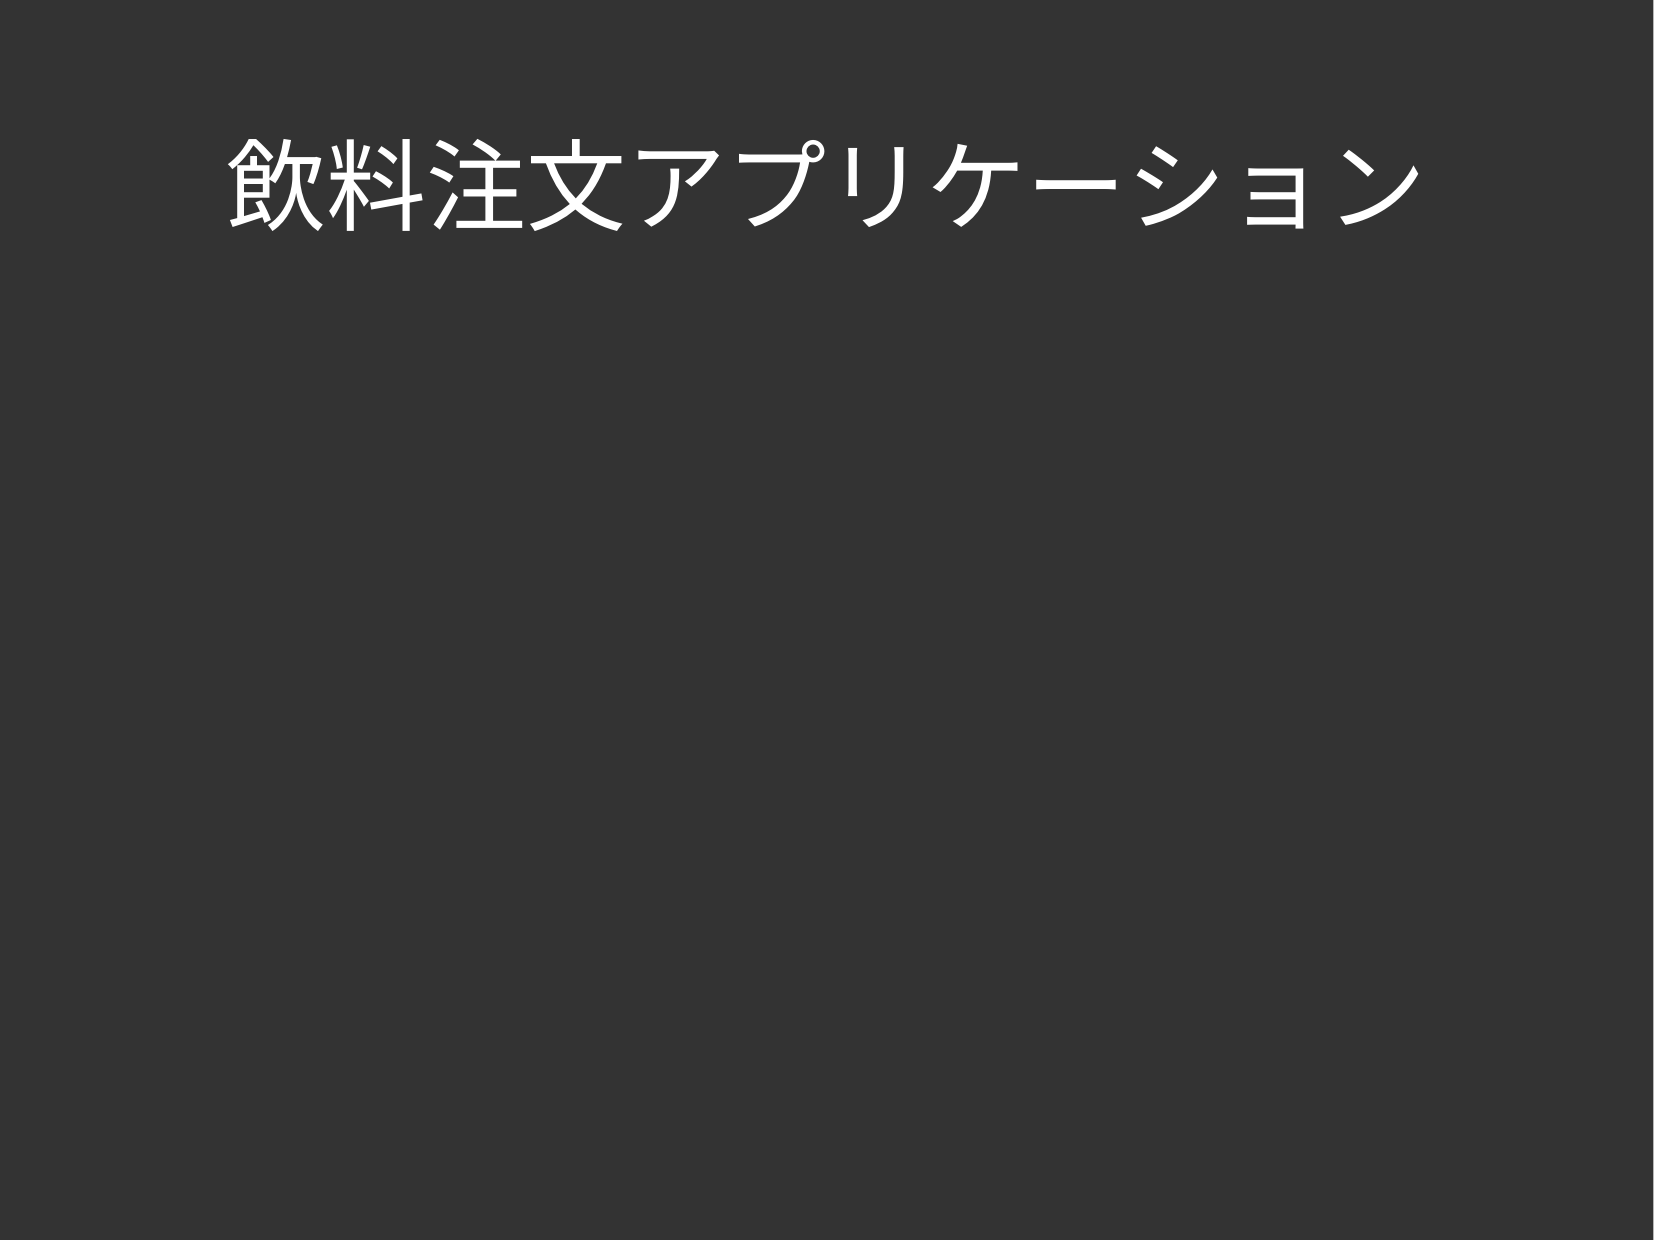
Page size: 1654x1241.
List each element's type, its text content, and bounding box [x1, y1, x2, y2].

title 飲料注文アプリケーション [82, 113, 1571, 247]
